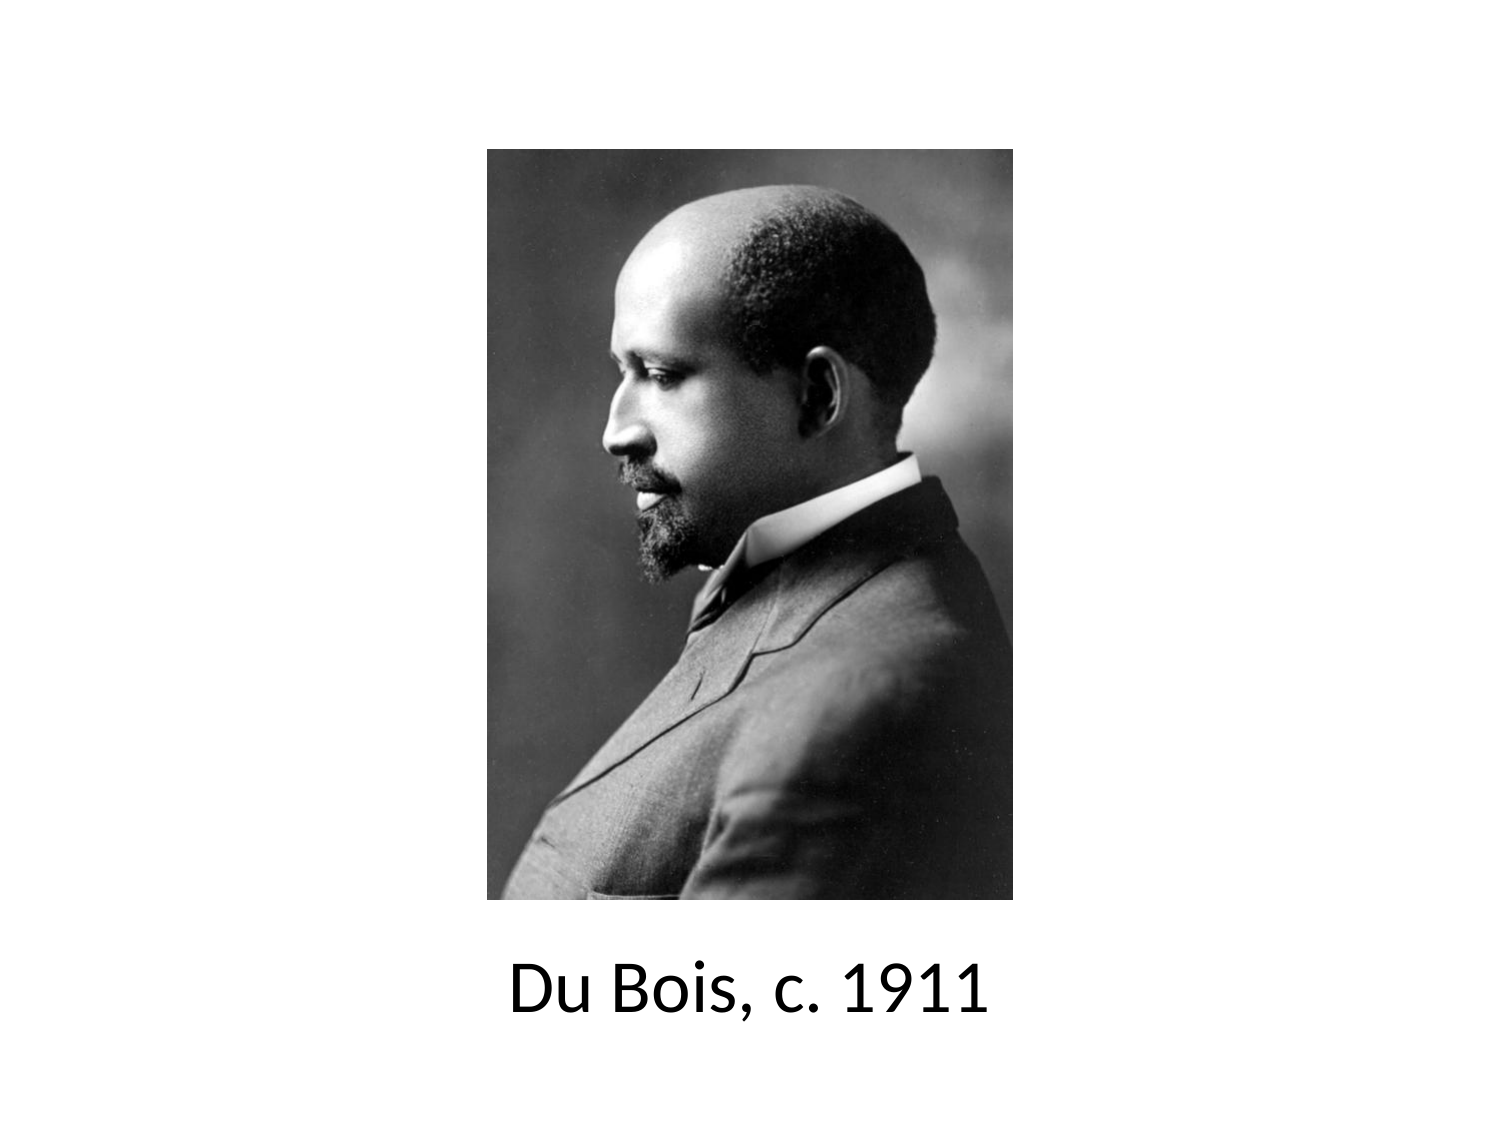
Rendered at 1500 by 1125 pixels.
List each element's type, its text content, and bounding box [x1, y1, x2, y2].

picture [487, 149, 1013, 900]
text_box Du Bois, c. 1911 [493, 929, 1007, 1035]
